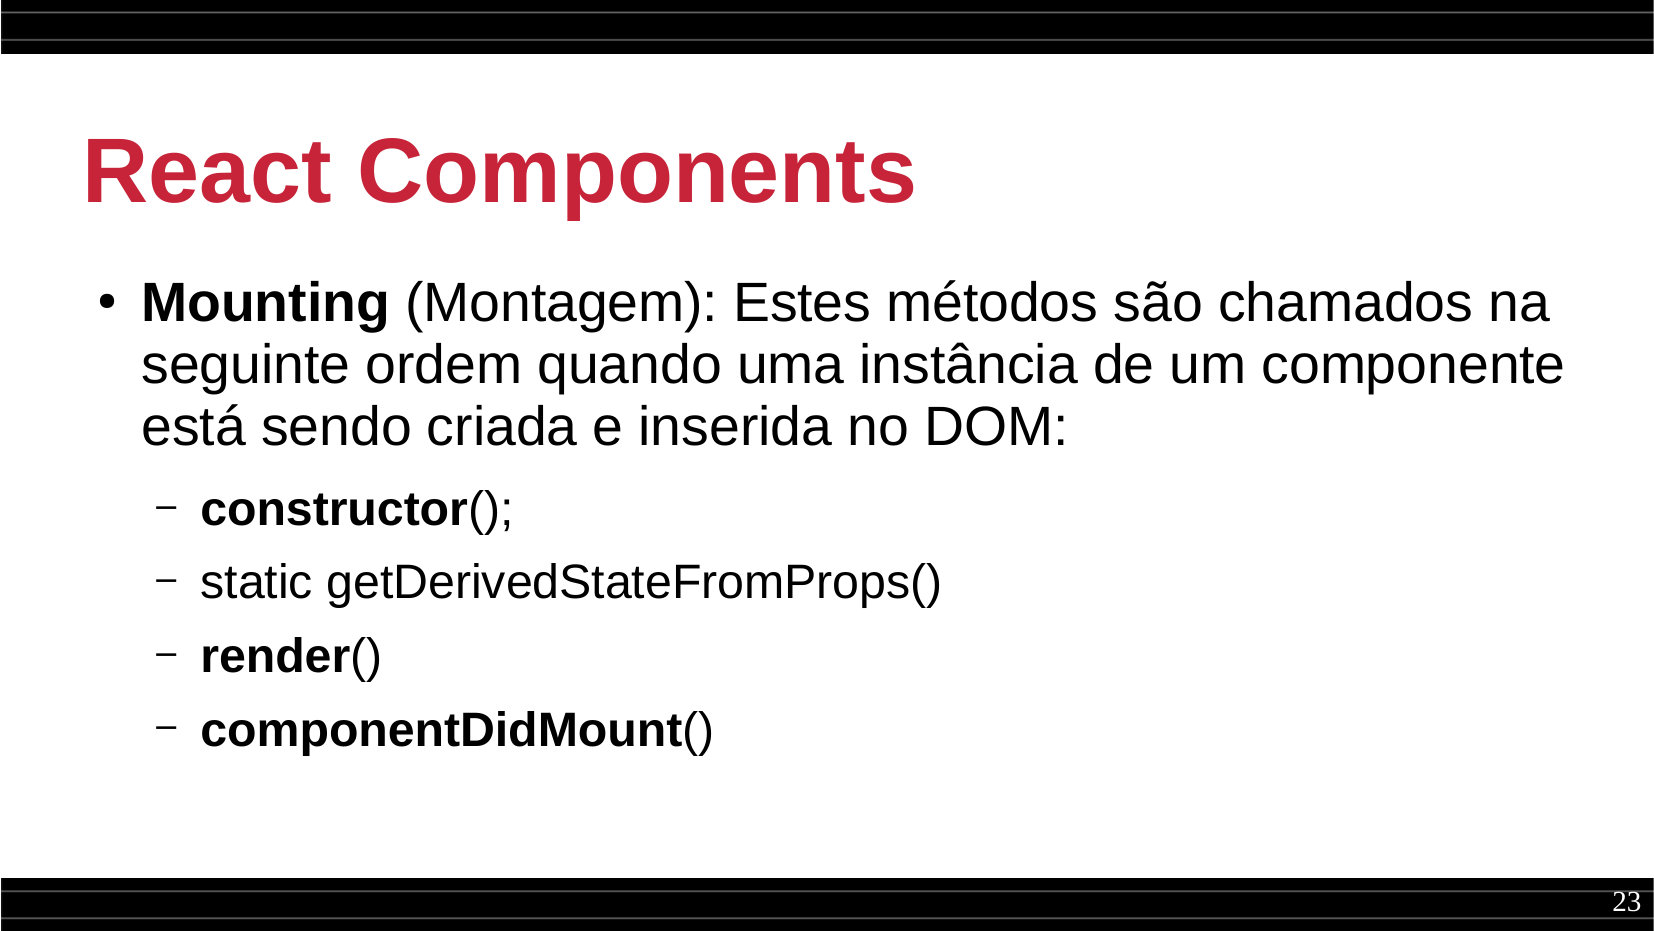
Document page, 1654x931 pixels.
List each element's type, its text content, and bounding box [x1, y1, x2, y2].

picture [1, 878, 1654, 931]
list Mounting (Montagem): Estes métodos são chamados na seguinte ordem quando uma instância de um componente está sendo criada e inserida no DOM: constructor(); static getDerivedStateFromProps() render() componentDidMount() [82, 271, 1571, 758]
title React Components [82, 92, 1571, 249]
picture [1, 0, 1654, 54]
